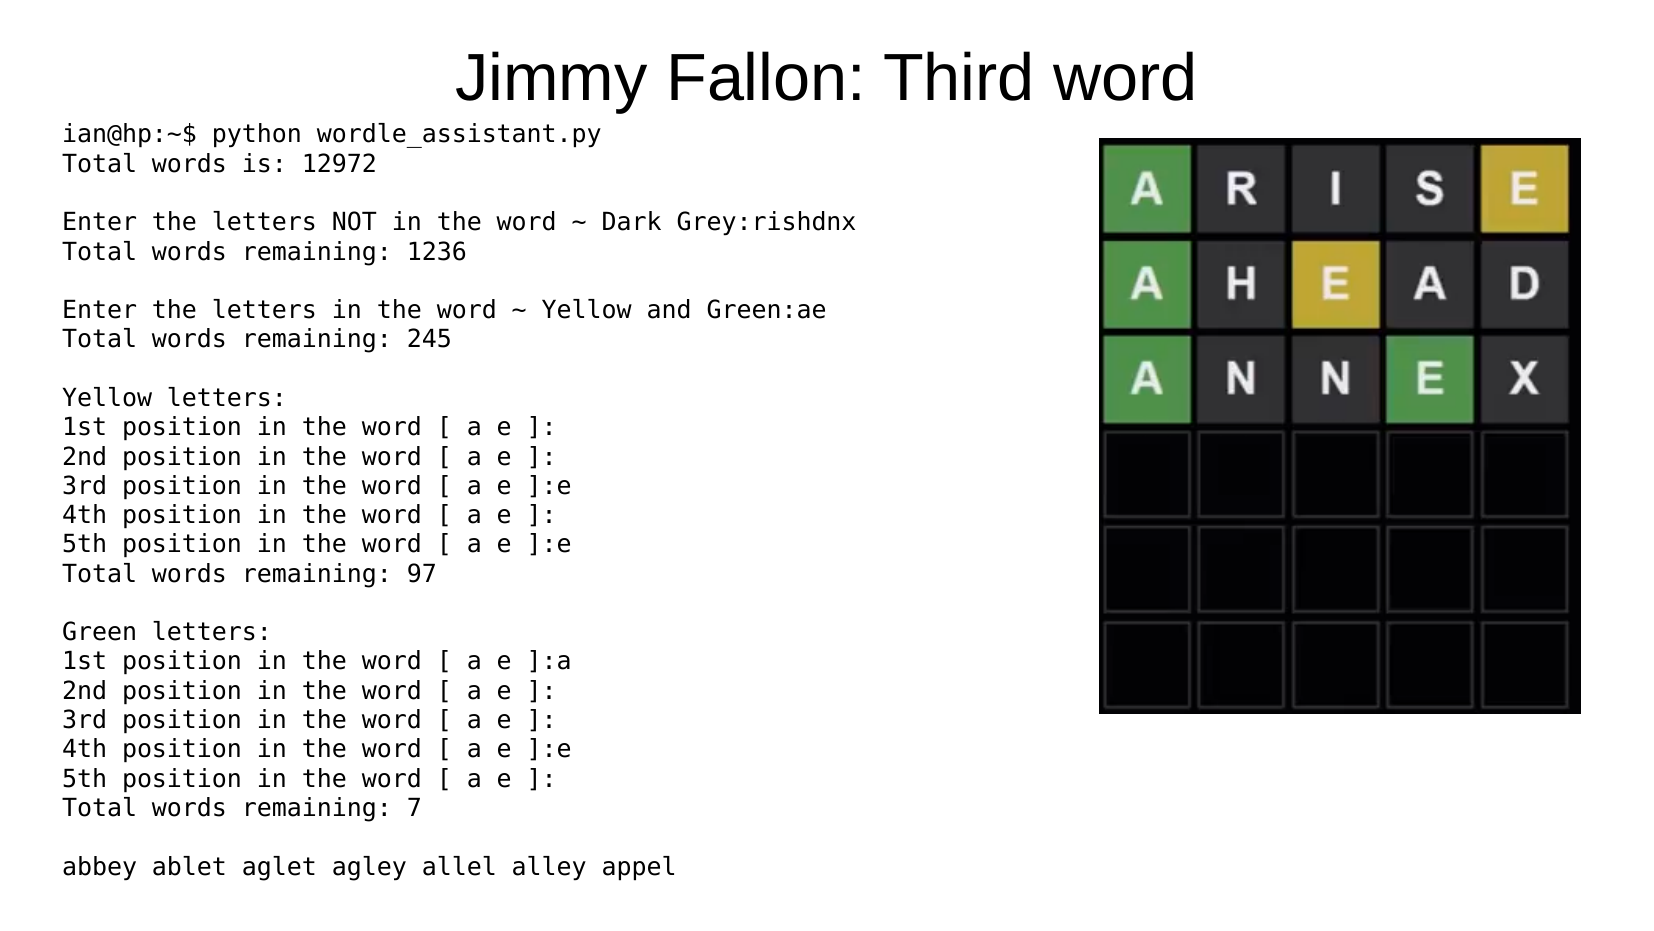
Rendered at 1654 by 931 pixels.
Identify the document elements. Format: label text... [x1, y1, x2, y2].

picture [1099, 138, 1581, 714]
title Jimmy Fallon: Third word [82, 37, 1571, 119]
text_box ian@hp:~$ python wordle_assistant.py Total words is: 12972 Enter the letters NOT in the word ~ Dark Grey:rishdnx Total words remaining: 1236 Enter the letters in the word ~ Yellow and Green:ae Total words remaining: 245 Yellow letters: 1st position in the word [ a e ]: 2nd position in the word [ a e ]: 3rd position in the word [ a e ]:e 4th position in the word [ a e ]: 5th position in the word [ a e ]:e Total words remaining: 97 Green letters: 1st position in the word [ a e ]:a 2nd position in the word [ a e ]: 3rd position in the word [ a e ]: 4th position in the word [ a e ]:e 5th position in the word [ a e ]: Total words remaining: 7 abbey ablet aglet agley allel alley appel [47, 112, 1064, 904]
